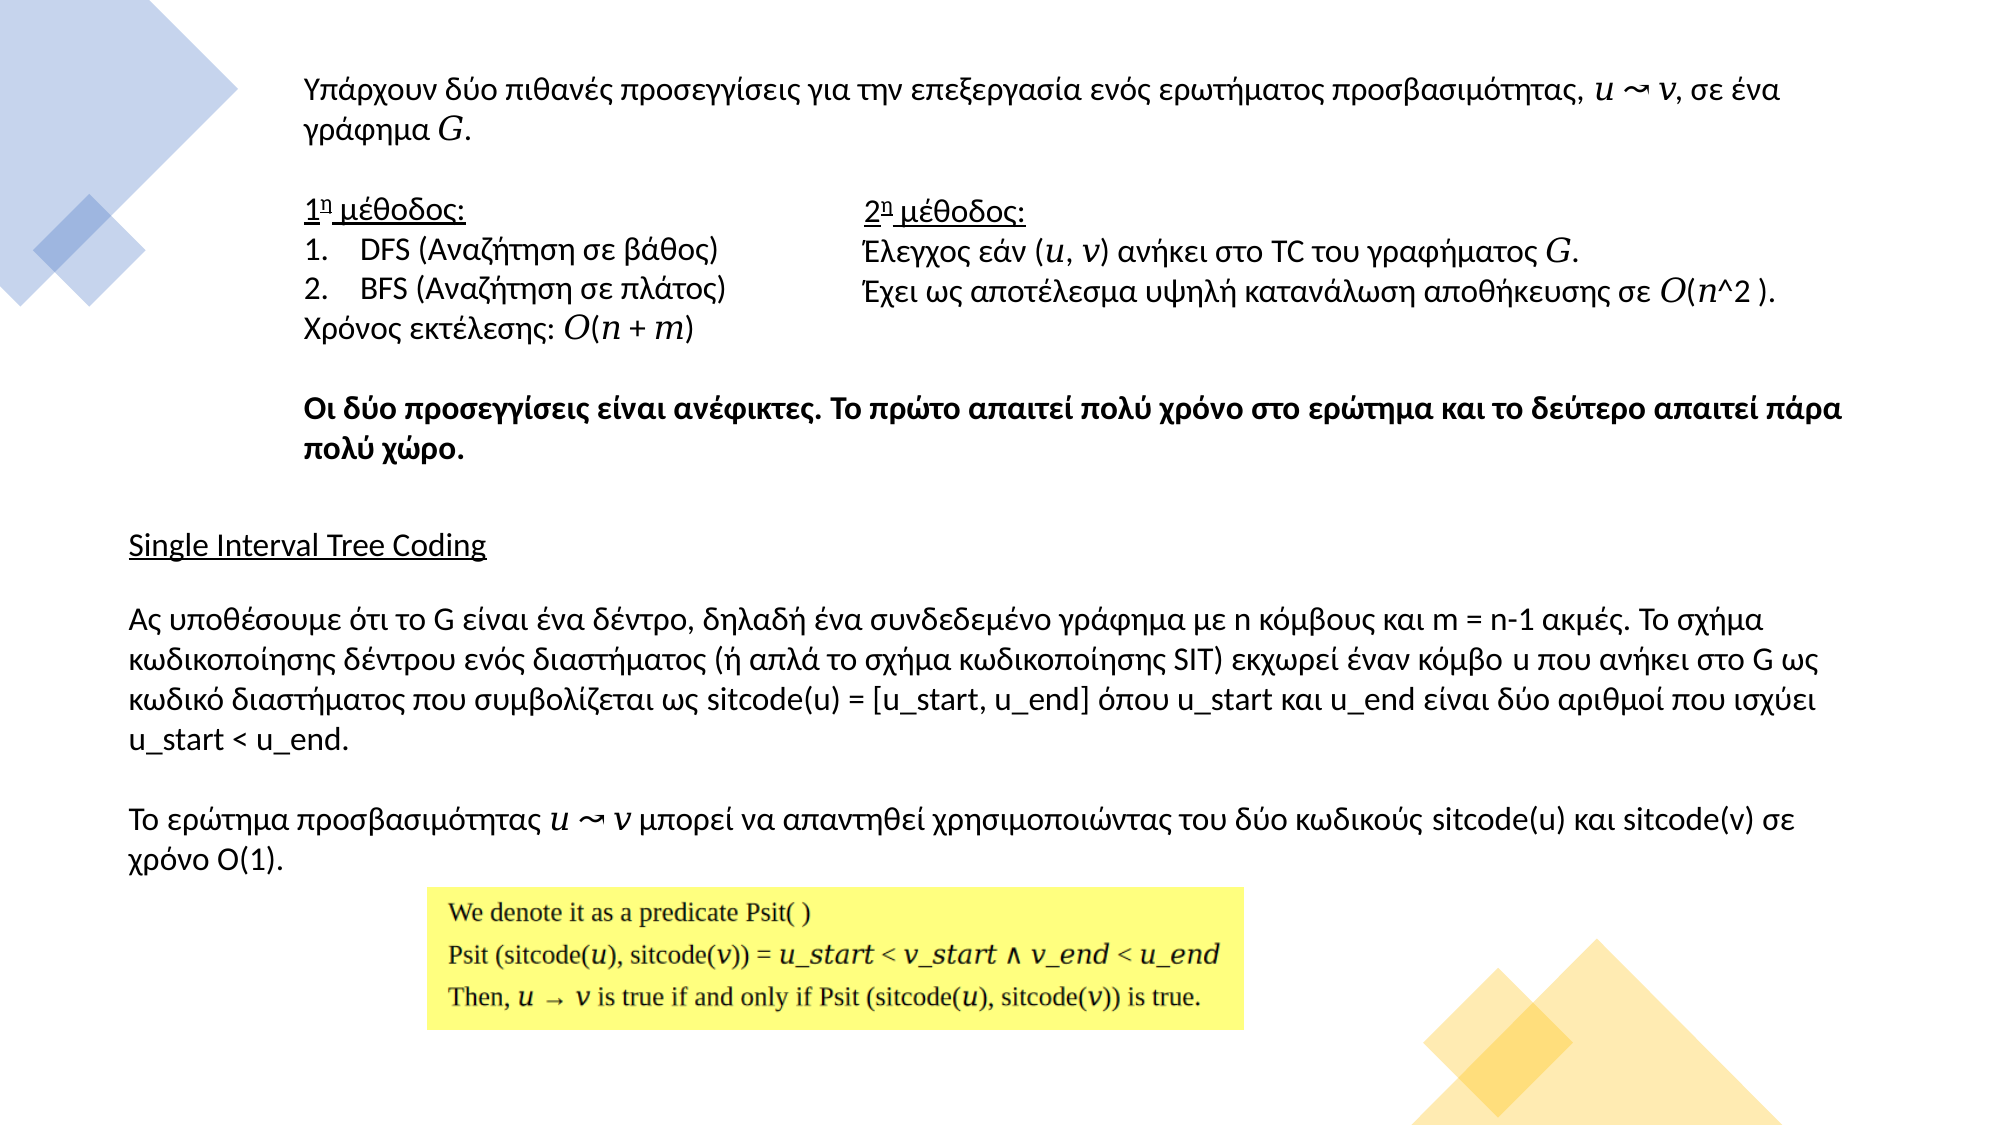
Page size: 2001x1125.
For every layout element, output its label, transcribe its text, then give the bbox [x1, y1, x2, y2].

text_box 2η μέθοδος: Έλεγχος εάν (𝑢, 𝑣) ανήκει στο TC του γραφήματος 𝐺. Έχει ως αποτέλεσμα υψηλή κατανάλωση αποθήκευσης σε 𝑂(𝑛^2 ). [849, 182, 1850, 319]
text_box [0, 0, 2000, 1125]
text_box Υπάρχουν δύο πιθανές προσεγγίσεις για την επεξεργασία ενός ερωτήματος προσβασιμότητας, 𝑢 ↝ 𝑣, σε ένα γράφημα 𝐺. 1η μέθοδος: DFS (Αναζήτηση σε βάθος) BFS (Αναζήτηση σε πλάτος) Χρόνος εκτέλεσης: 𝑂(𝑛 + 𝑚) Οι δύο προσεγγίσεις είναι ανέφικτες. Το πρώτο απαιτεί πολύ χρόνο στο ερώτημα και το δεύτερο απαιτεί πάρα πολύ χώρο. [288, 59, 1905, 479]
text_box Single Interval Tree Coding [113, 515, 1114, 571]
picture [427, 887, 1244, 1030]
text_box Ας υποθέσουμε ότι το G είναι ένα δέντρο, δηλαδή ένα συνδεδεμένο γράφημα με n κόμβους και m = n-1 ακμές. Το σχήμα κωδικοποίησης δέντρου ενός διαστήματος (ή απλά το σχήμα κωδικοποίησης SIT) εκχωρεί έναν κόμβο u που ανήκει στο G ως κωδικό διαστήματος που συμβολίζεται ως sitcode(u) = [u_start, u_end] όπου u_start και u_end είναι δύο αριθμοί που ισχύει u_start < u_end. To ερώτημα προσβασιμότητας 𝑢 ↝ 𝑣 μπορεί να απαντηθεί χρησιμοποιώντας του δύο κωδικούς sitcode(u) και sitcode(v) σε χρόνο Ο(1). [113, 590, 1887, 888]
